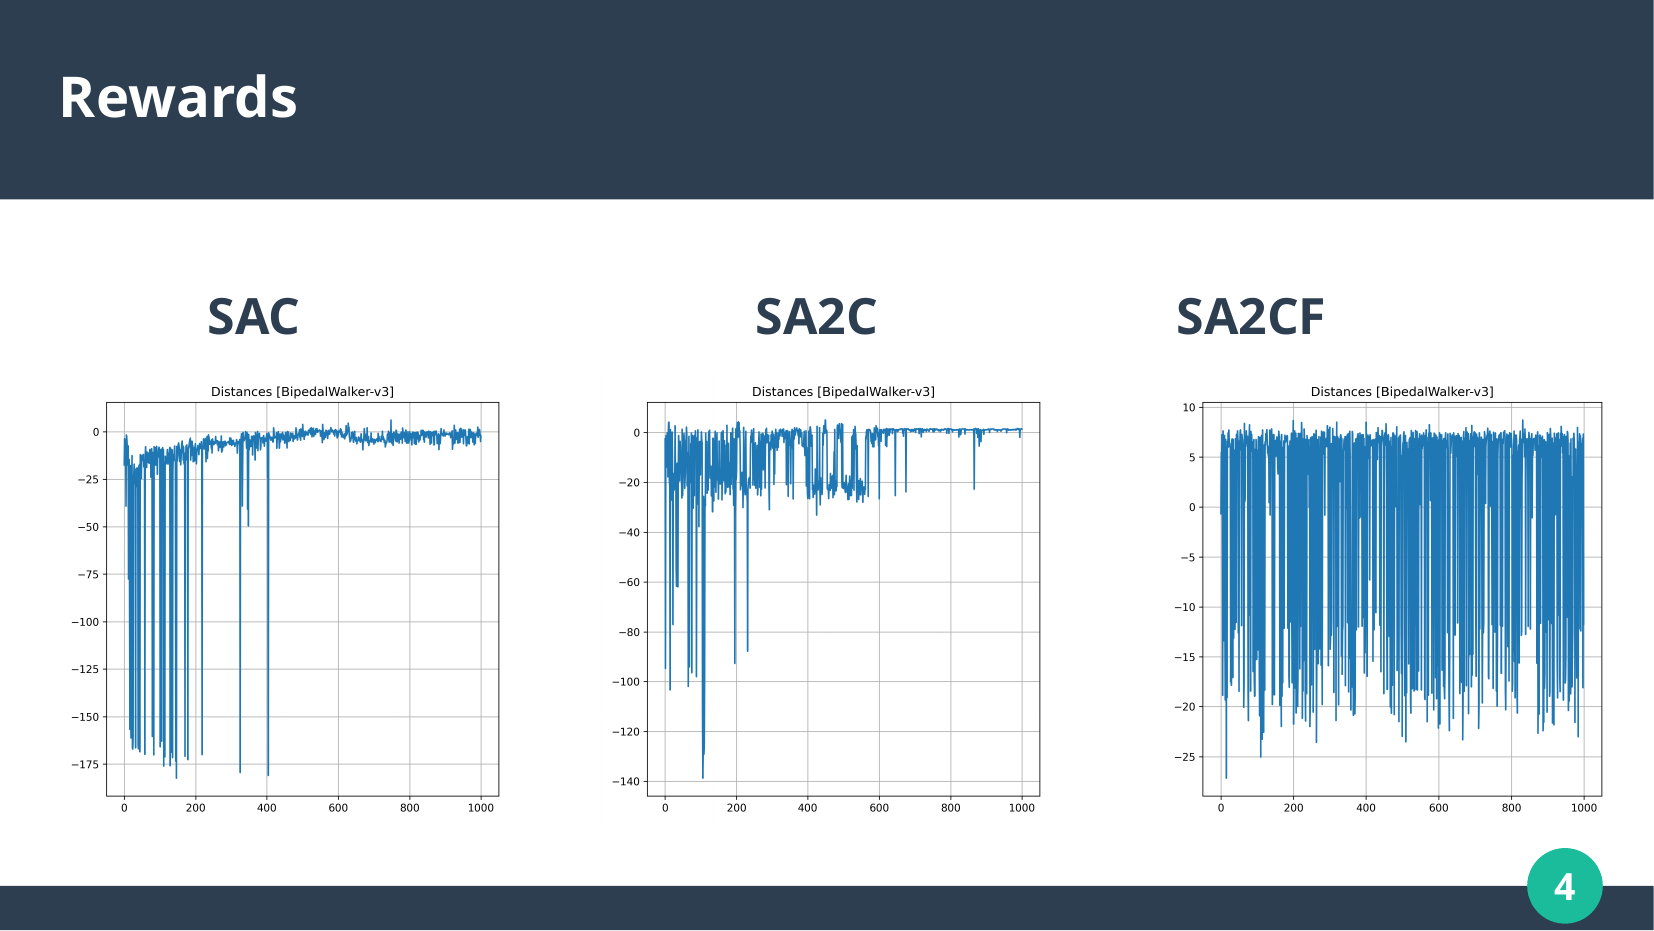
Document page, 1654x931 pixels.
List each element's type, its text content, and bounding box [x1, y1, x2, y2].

picture [600, 413, 1051, 826]
picture [59, 413, 510, 826]
picture [1162, 413, 1613, 826]
title Rewards [59, 37, 1595, 155]
list SAC SA2C SA2CF [59, 281, 1613, 413]
